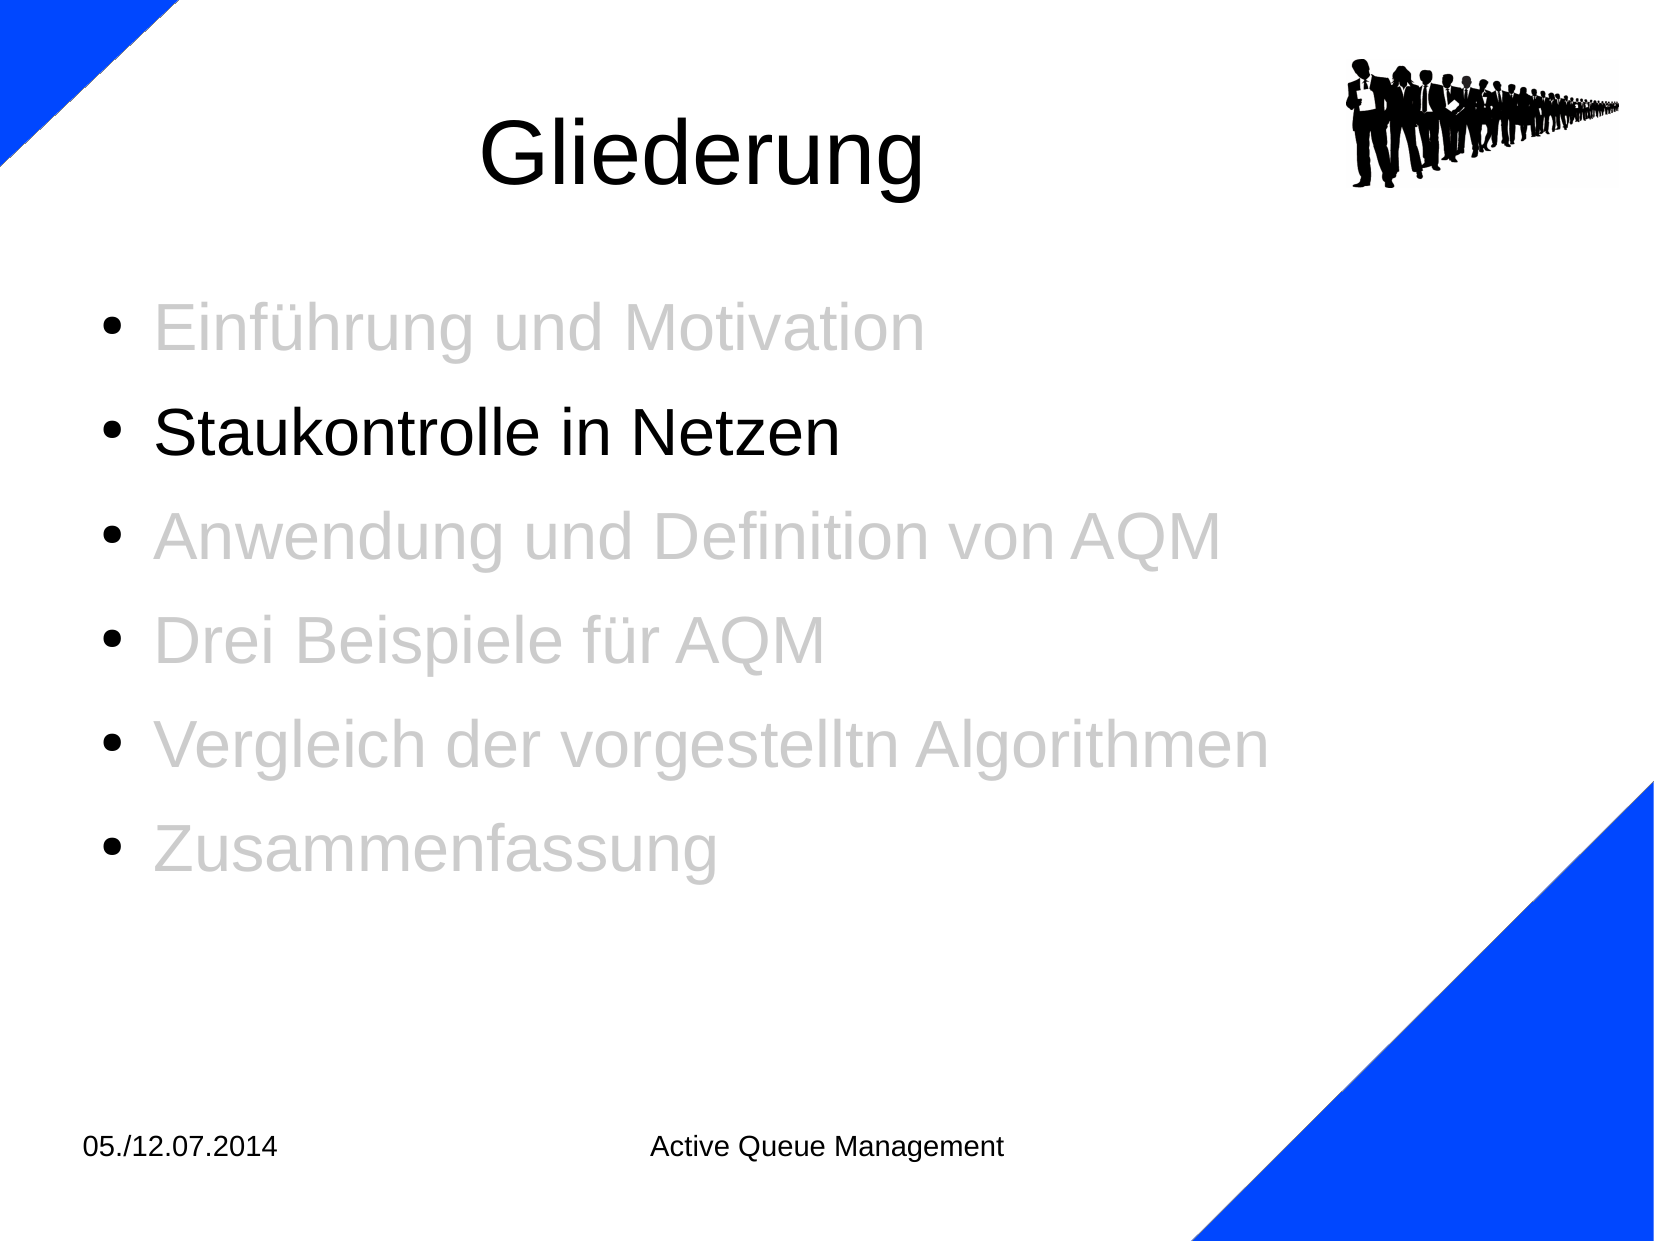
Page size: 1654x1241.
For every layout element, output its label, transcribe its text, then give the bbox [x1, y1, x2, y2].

title Gliederung [82, 49, 1323, 257]
picture [1346, 59, 1619, 188]
list Einführung und Motivation Staukontrolle in Netzen Anwendung und Definition von AQM Drei Beispiele für AQM Vergleich der vorgestelltn Algorithmen Zusammenfassung [82, 290, 1571, 1010]
